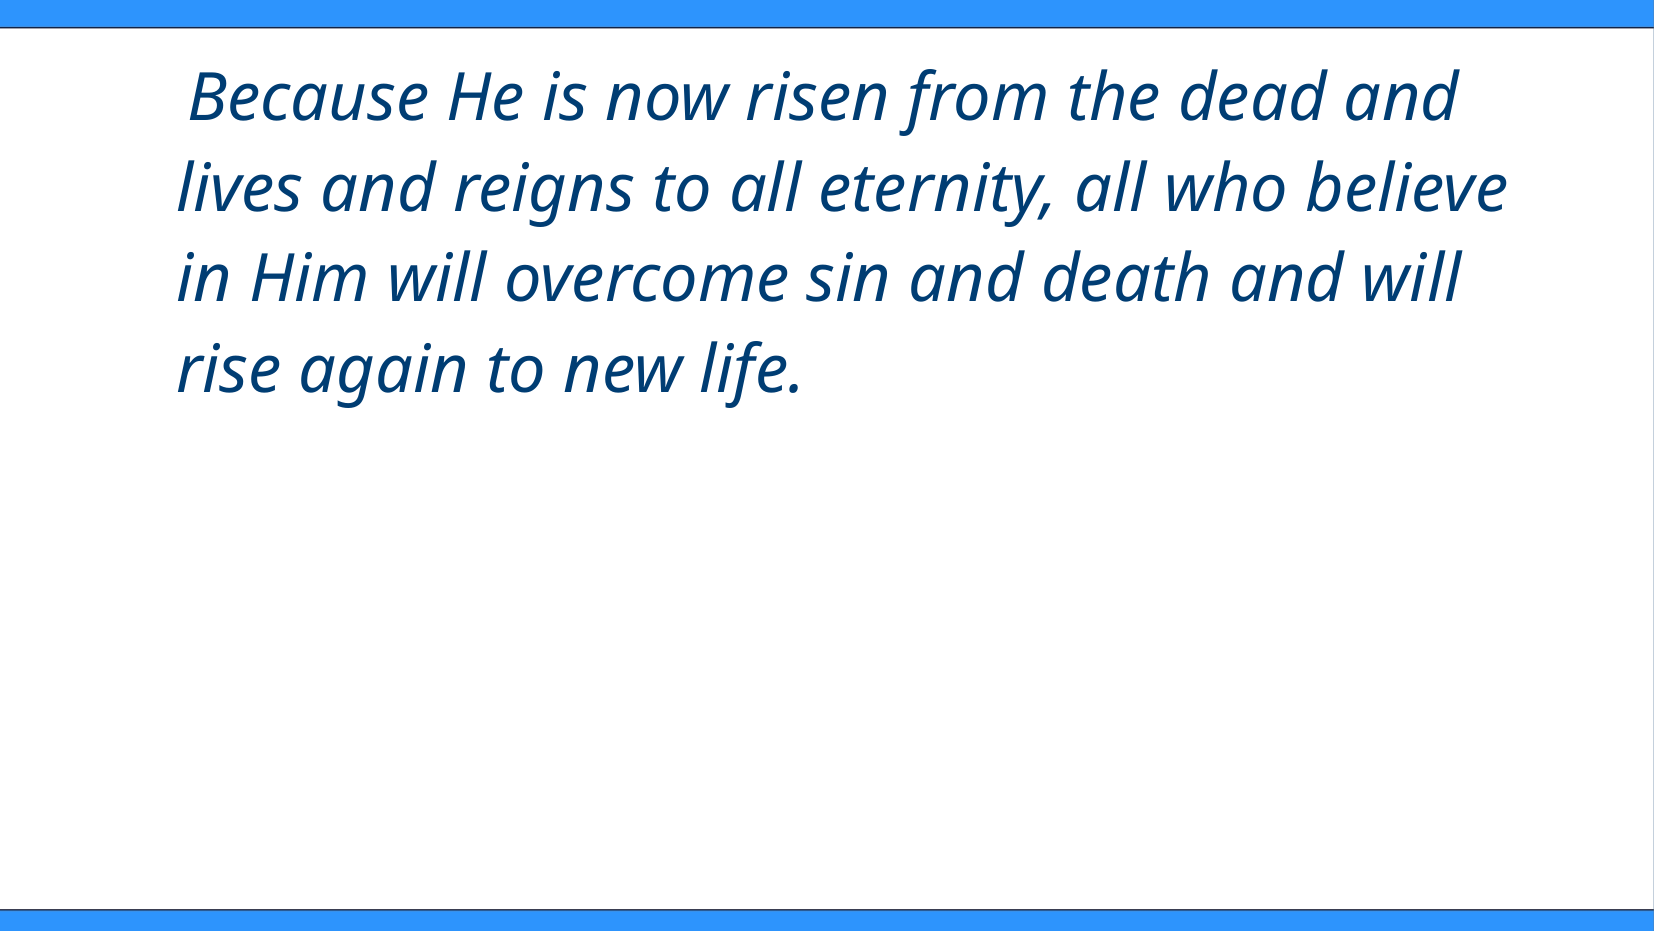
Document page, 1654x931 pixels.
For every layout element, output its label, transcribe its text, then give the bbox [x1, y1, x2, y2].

picture [0, 0, 1654, 931]
text_box Because He is now risen from the dead and lives and reigns to all eternity, all who believe in Him will overcome sin and death and will rise again to new life. [75, 41, 1576, 451]
